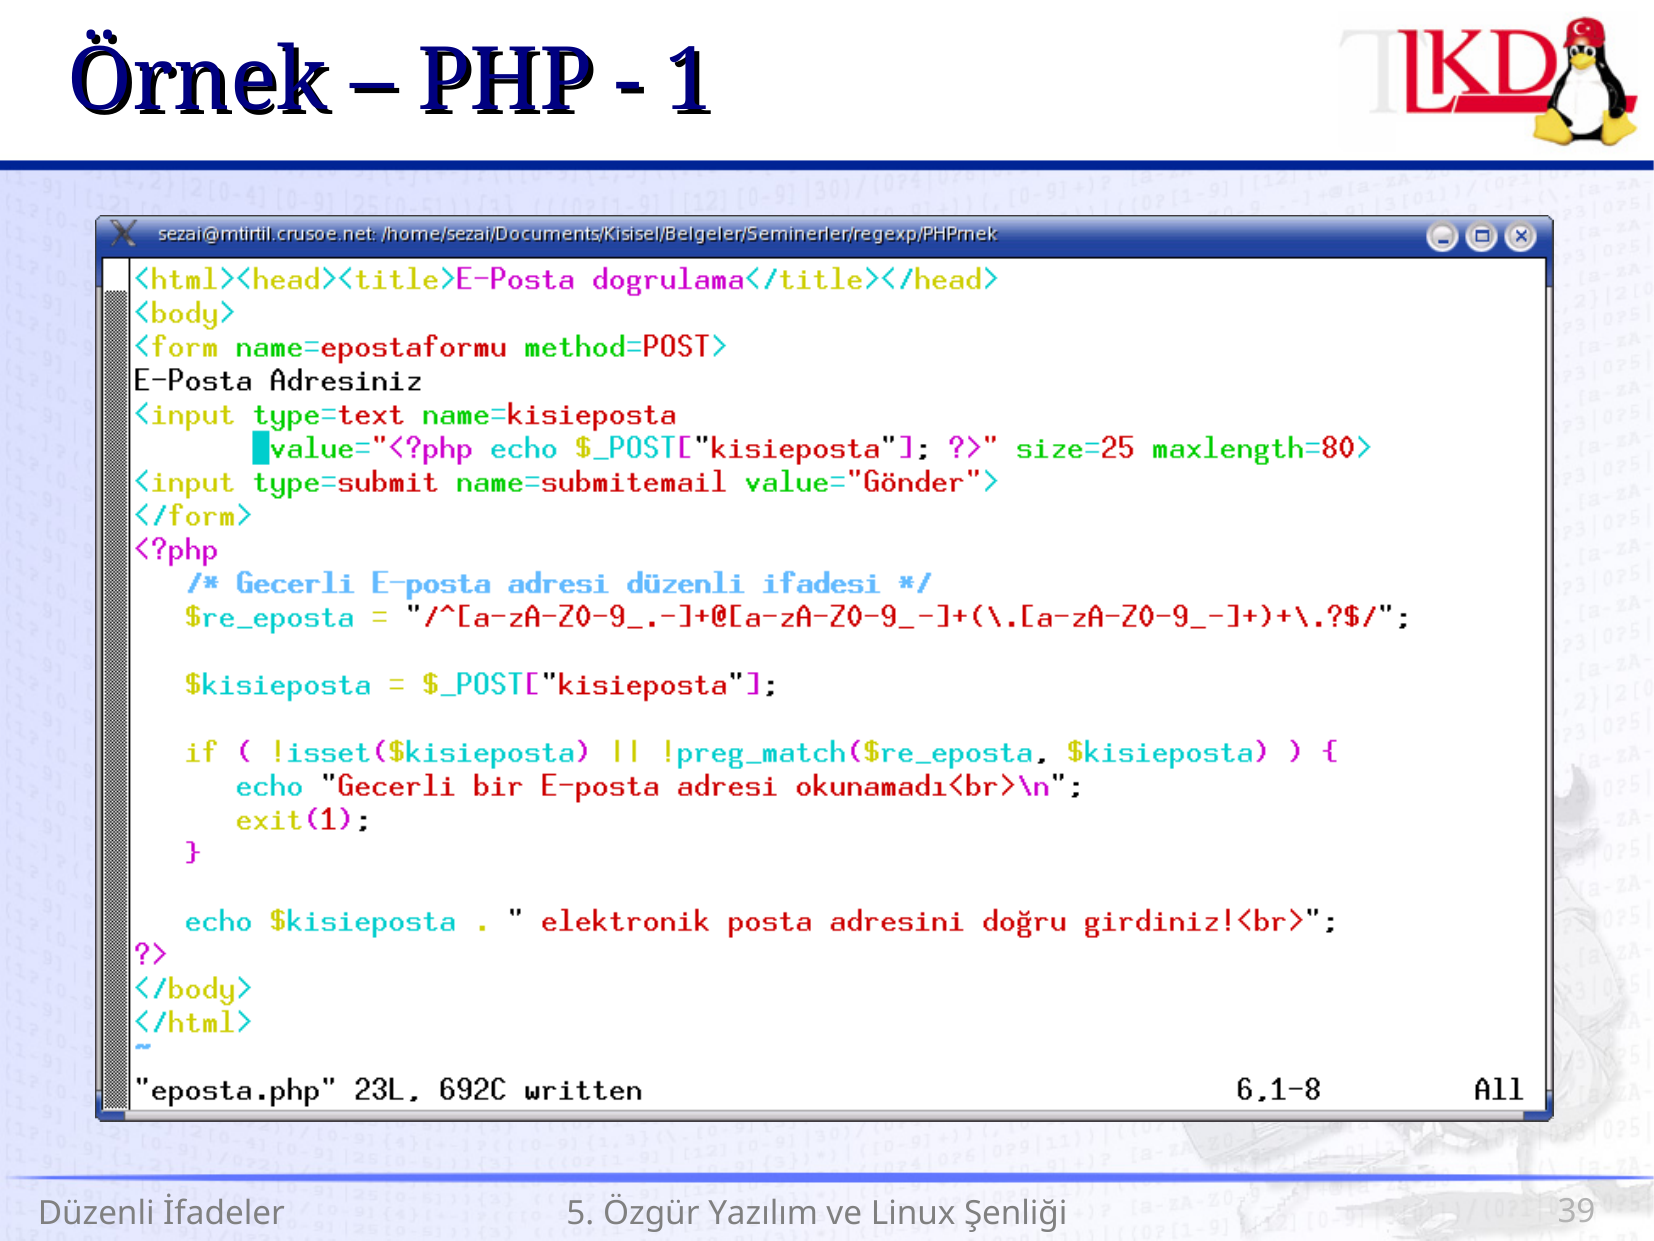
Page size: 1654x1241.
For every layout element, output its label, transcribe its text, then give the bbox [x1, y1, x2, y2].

picture [0, 0, 1654, 1241]
title Örnek – PHP - 1 [67, 13, 1399, 138]
